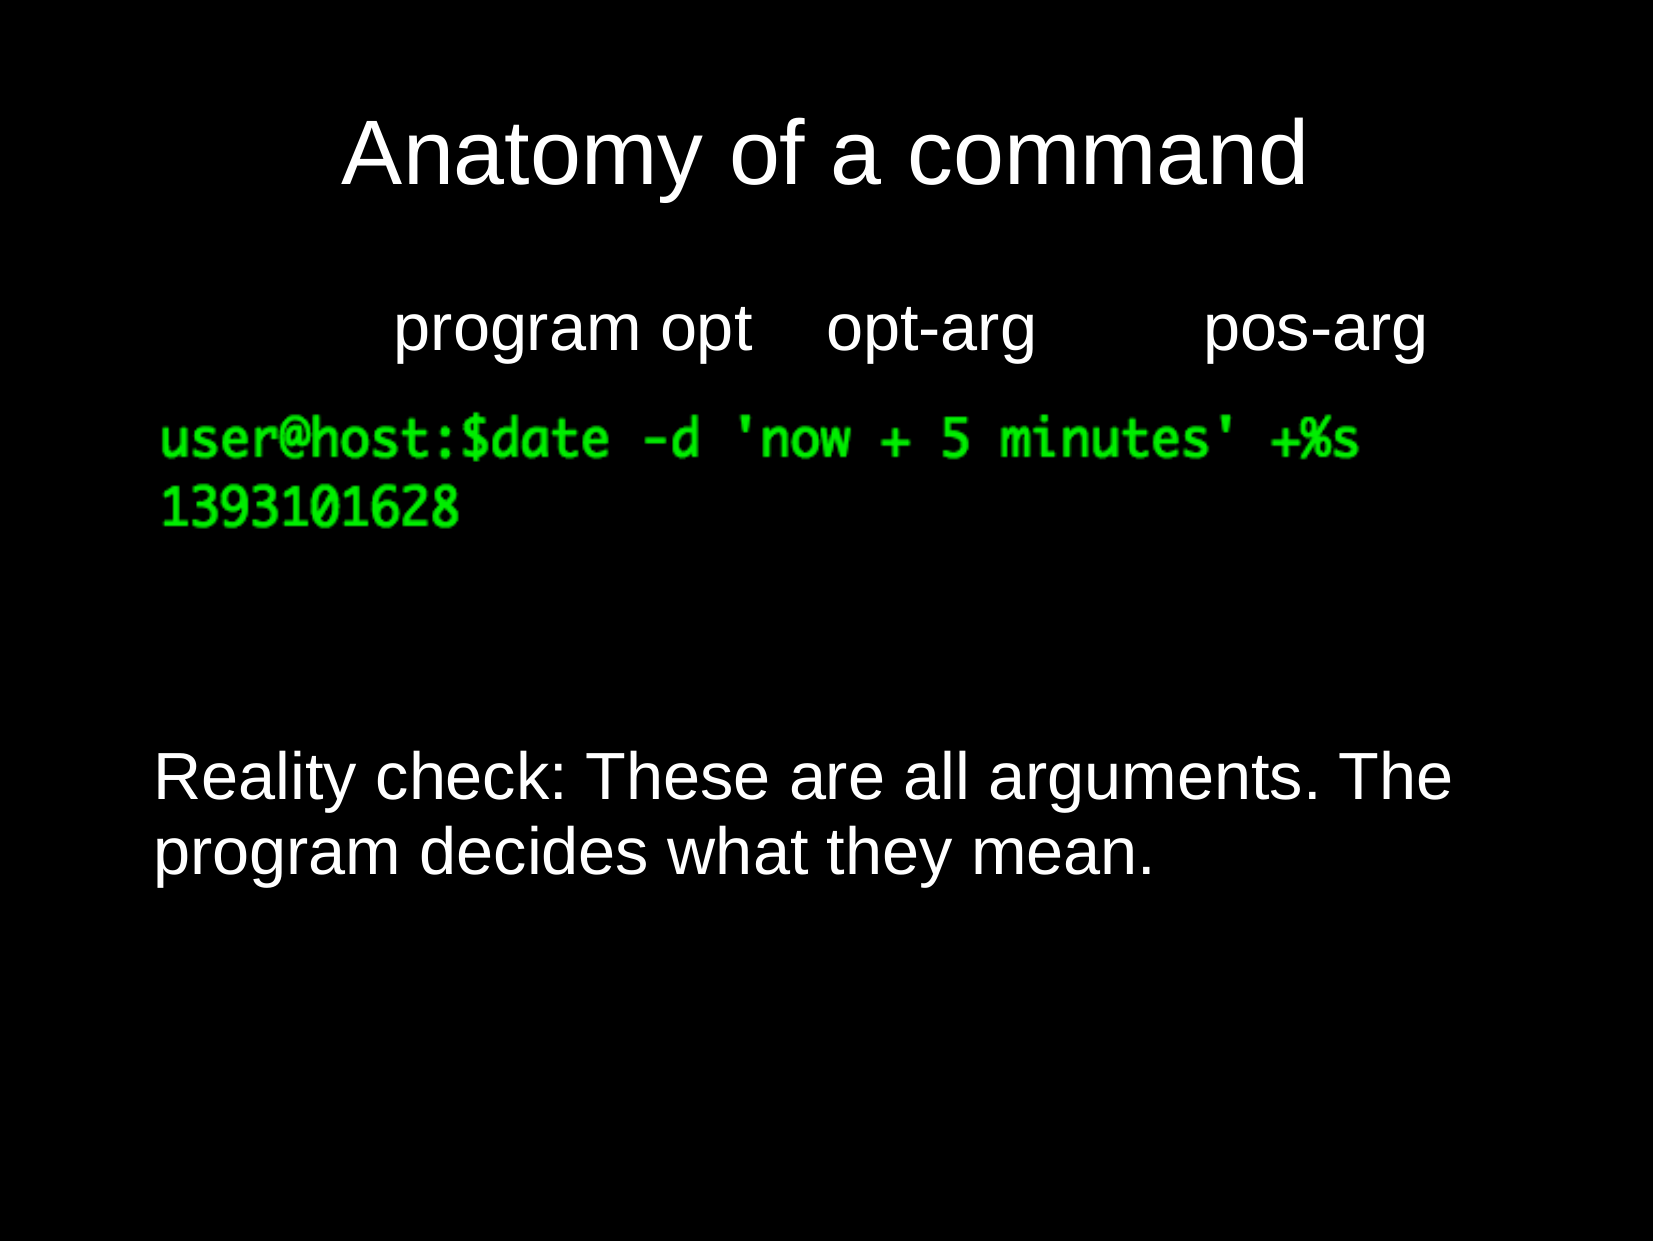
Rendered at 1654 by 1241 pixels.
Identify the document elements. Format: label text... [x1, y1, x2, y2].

picture [150, 404, 1441, 541]
list program opt opt-arg pos-arg Reality check: These are all arguments. The program decides what they mean. [82, 290, 1538, 1010]
title Anatomy of a command [82, 49, 1571, 257]
